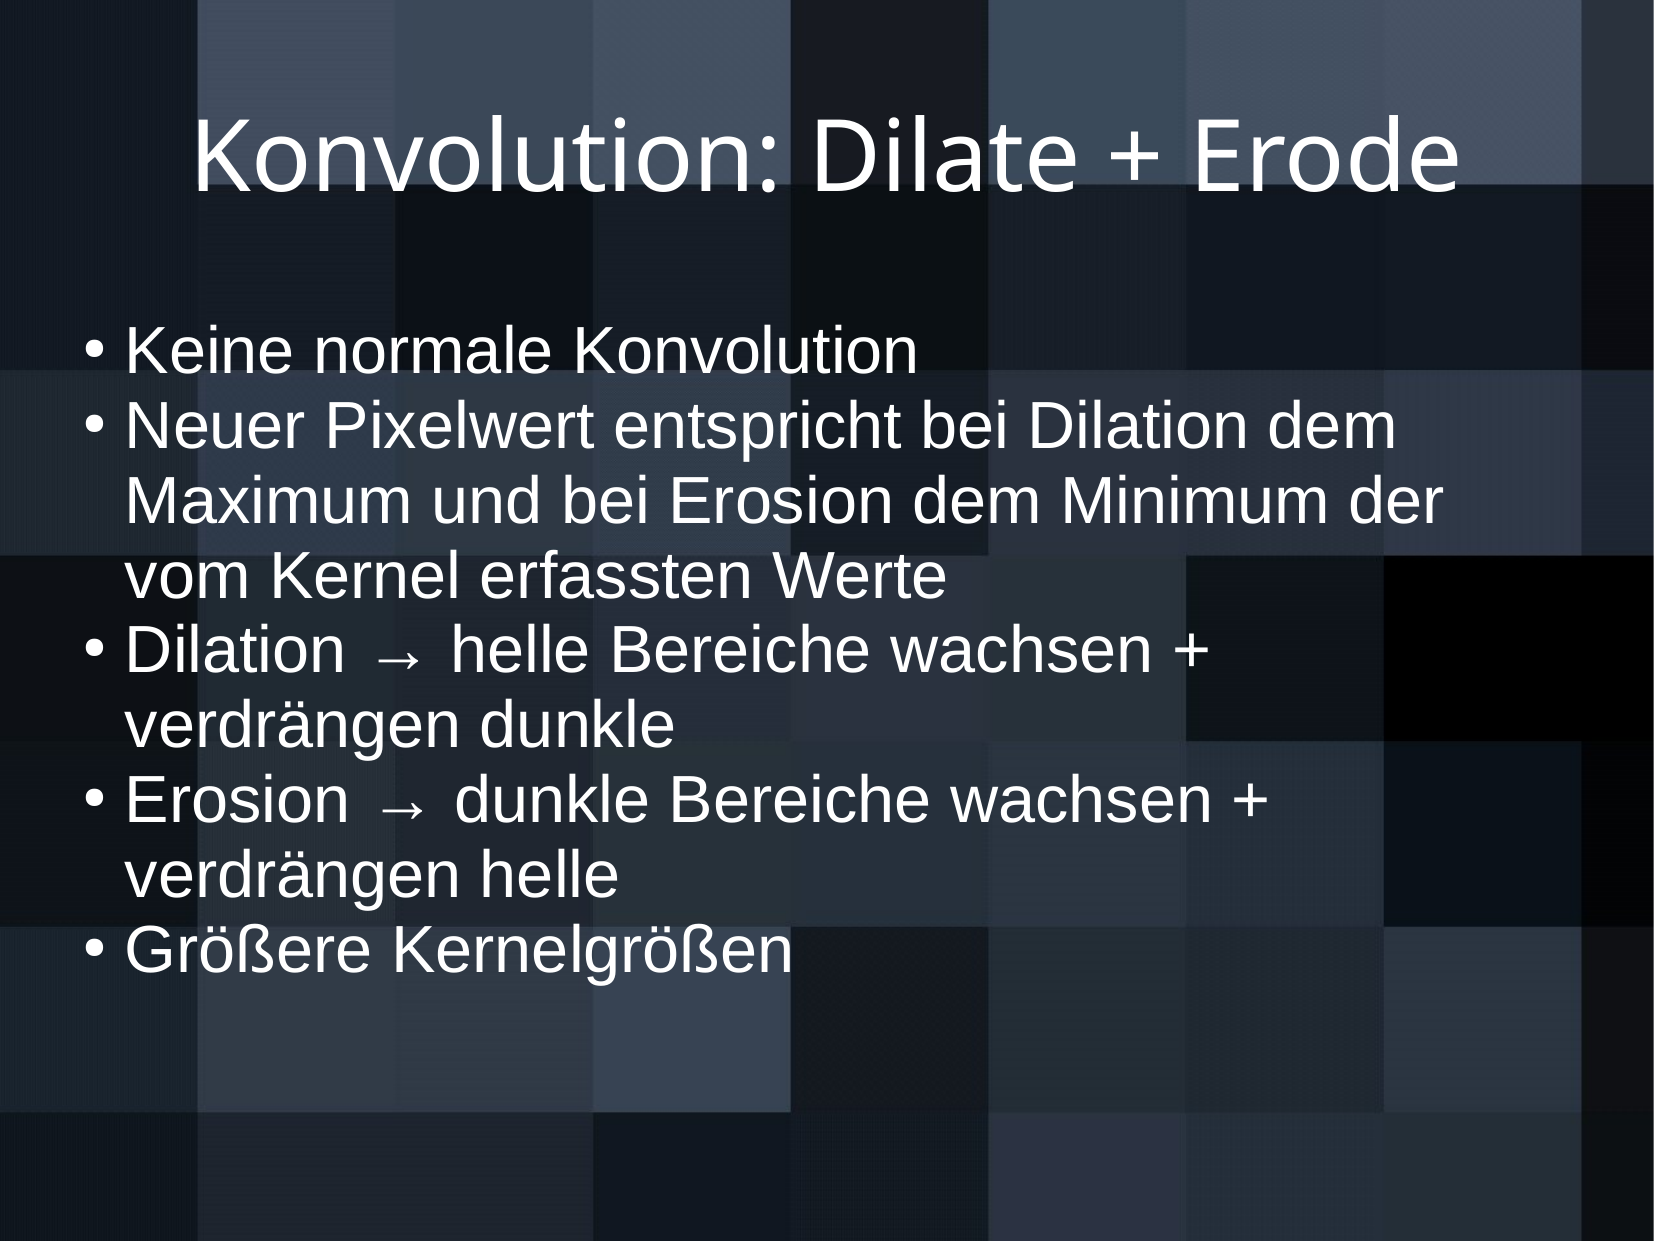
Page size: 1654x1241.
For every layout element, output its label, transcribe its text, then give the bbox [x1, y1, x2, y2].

picture [0, 0, 1654, 1241]
subtitle Keine normale Konvolution Neuer Pixelwert entspricht bei Dilation dem Maximum und bei Erosion dem Minimum der vom Kernel erfassten Werte Dilation → helle Bereiche wachsen + verdrängen dunkle Erosion → dunkle Bereiche wachsen + verdrängen helle Größere Kernelgrößen [82, 290, 1571, 1010]
title Konvolution: Dilate + Erode [82, 49, 1571, 257]
